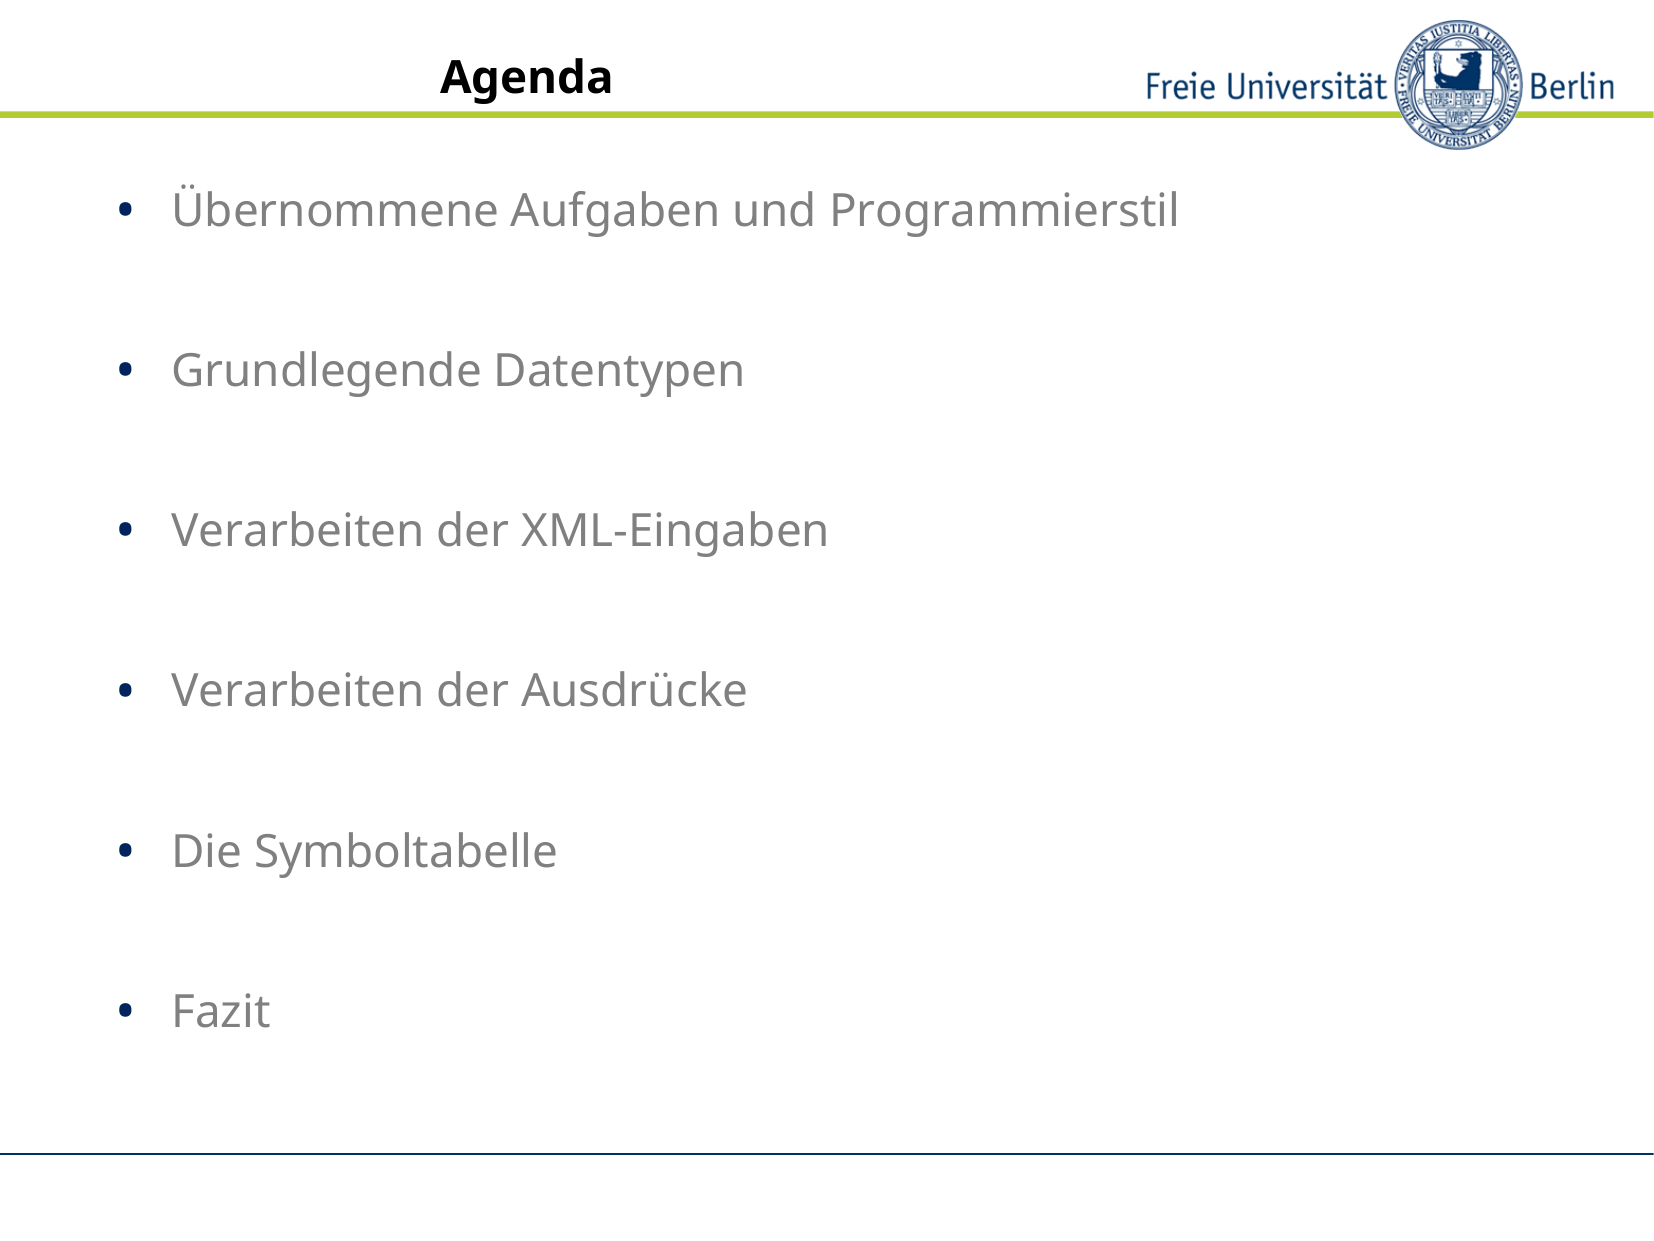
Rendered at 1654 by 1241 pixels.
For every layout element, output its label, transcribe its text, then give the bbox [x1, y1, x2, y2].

title Agenda [422, 0, 1654, 152]
list Übernommene Aufgaben und Programmierstil Grundlegende Datentypen Verarbeiten der XML-Eingaben Verarbeiten der Ausdrücke Die Symboltabelle Fazit [115, 177, 1418, 959]
